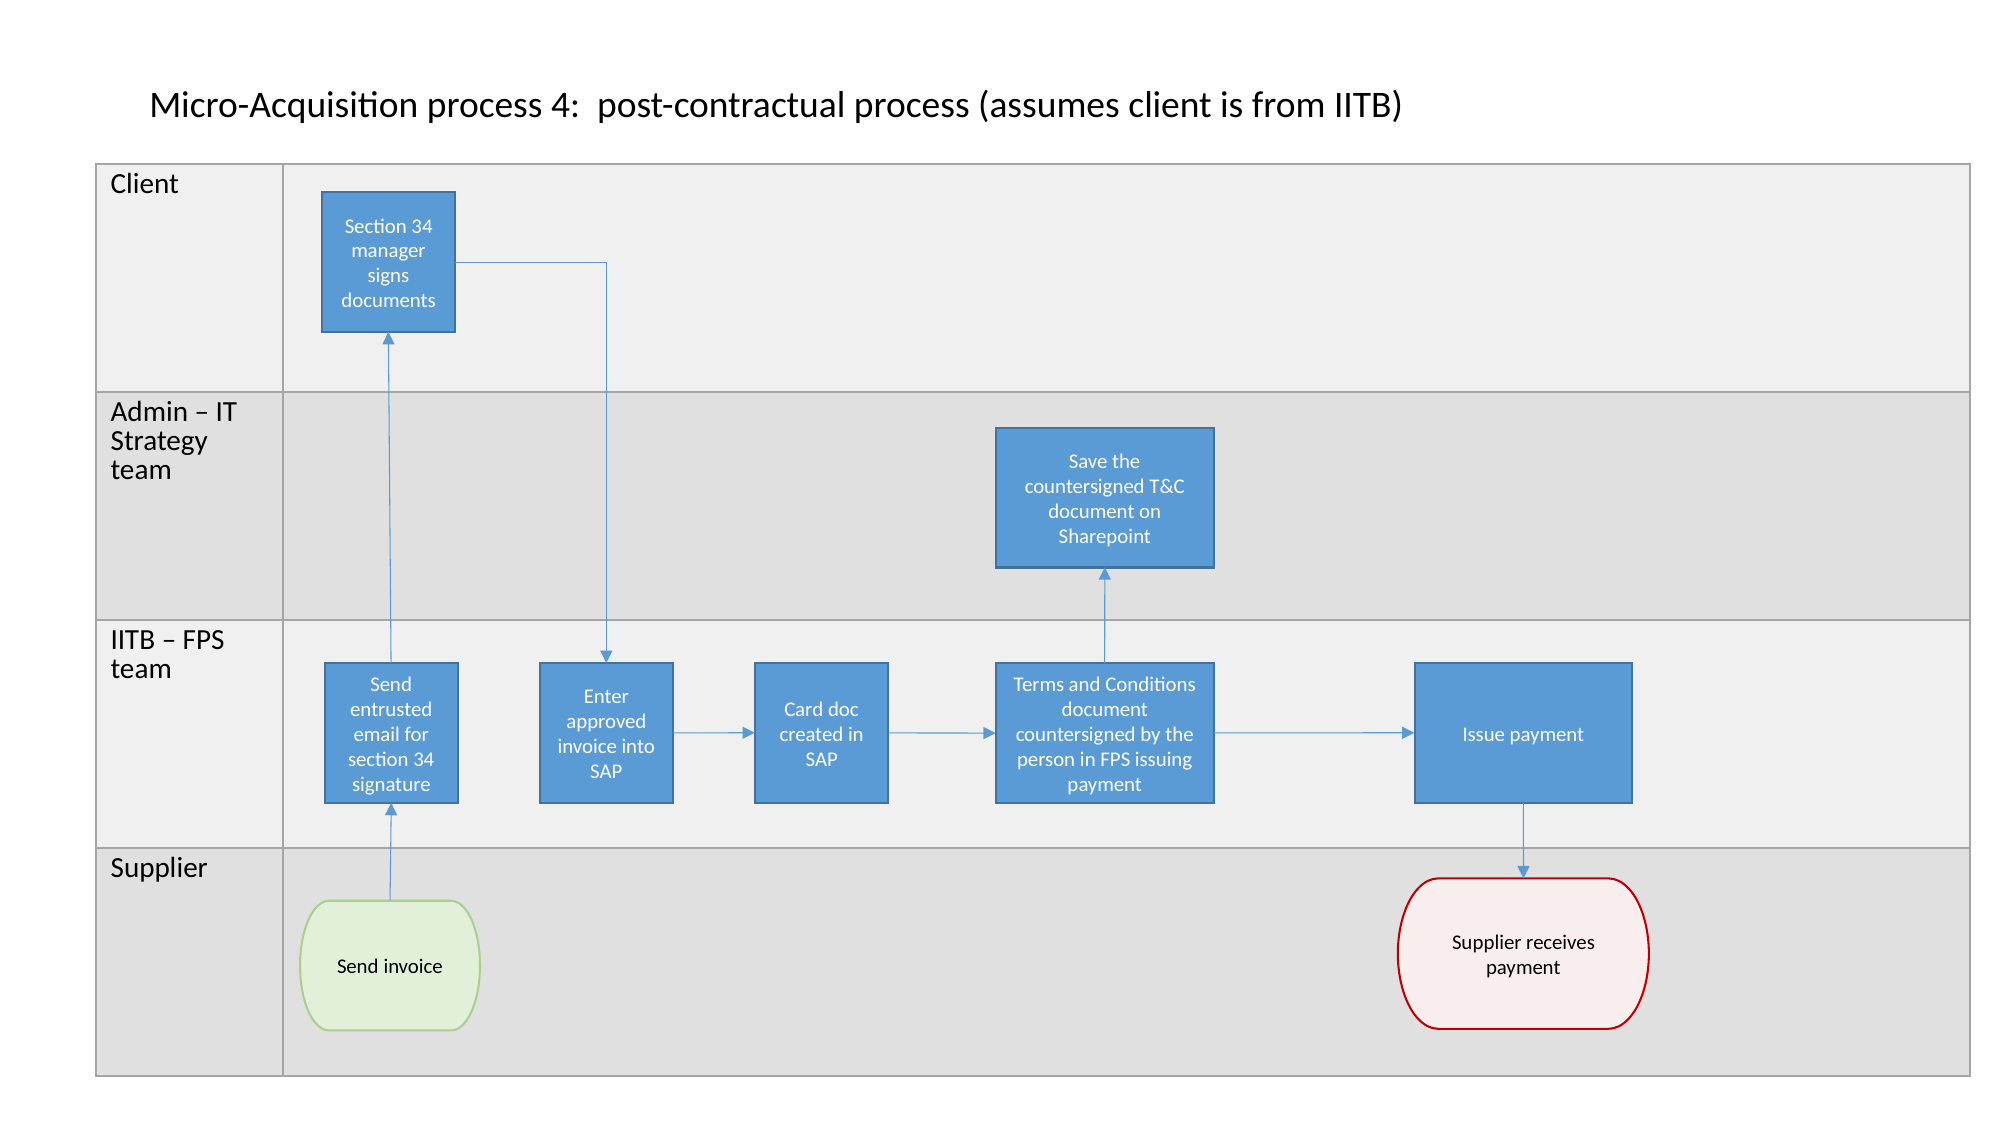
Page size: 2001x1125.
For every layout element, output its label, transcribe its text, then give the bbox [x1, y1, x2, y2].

table_cell [1106, 621, 1969, 847]
text_box Save the countersigned T&C document on Sharepoint [995, 427, 1214, 568]
text_box Supplier receives payment [1397, 878, 1649, 1029]
table_cell [284, 849, 1969, 1075]
text_box Send invoice [300, 900, 481, 1031]
table_cell [392, 621, 1522, 847]
text_box Enter approved invoice into SAP [539, 663, 673, 803]
text_box Issue payment [1414, 663, 1633, 803]
text_box Send entrusted email for section 34 signature [324, 663, 458, 803]
table_cell [390, 393, 606, 619]
table_header [390, 263, 606, 391]
table_cell Admin – IT Strategy team [97, 393, 282, 619]
text_box Terms and Conditions document countersigned by the person in FPS issuing payment [995, 663, 1214, 803]
table_cell [607, 393, 1969, 619]
table_cell [284, 621, 390, 847]
text_box Micro-Acquisition process 4: post-contractual process (assumes client is from IITB) [134, 72, 1420, 133]
table_cell [607, 621, 1104, 732]
table_cell [284, 393, 390, 619]
table_cell Supplier [97, 849, 282, 1075]
text_box Section 34 manager signs documents [321, 192, 456, 333]
table_cell IITB – FPS team [97, 621, 282, 847]
text_box Card doc created in SAP [754, 663, 889, 803]
table_header [284, 165, 1969, 391]
table_header Client [97, 165, 282, 391]
